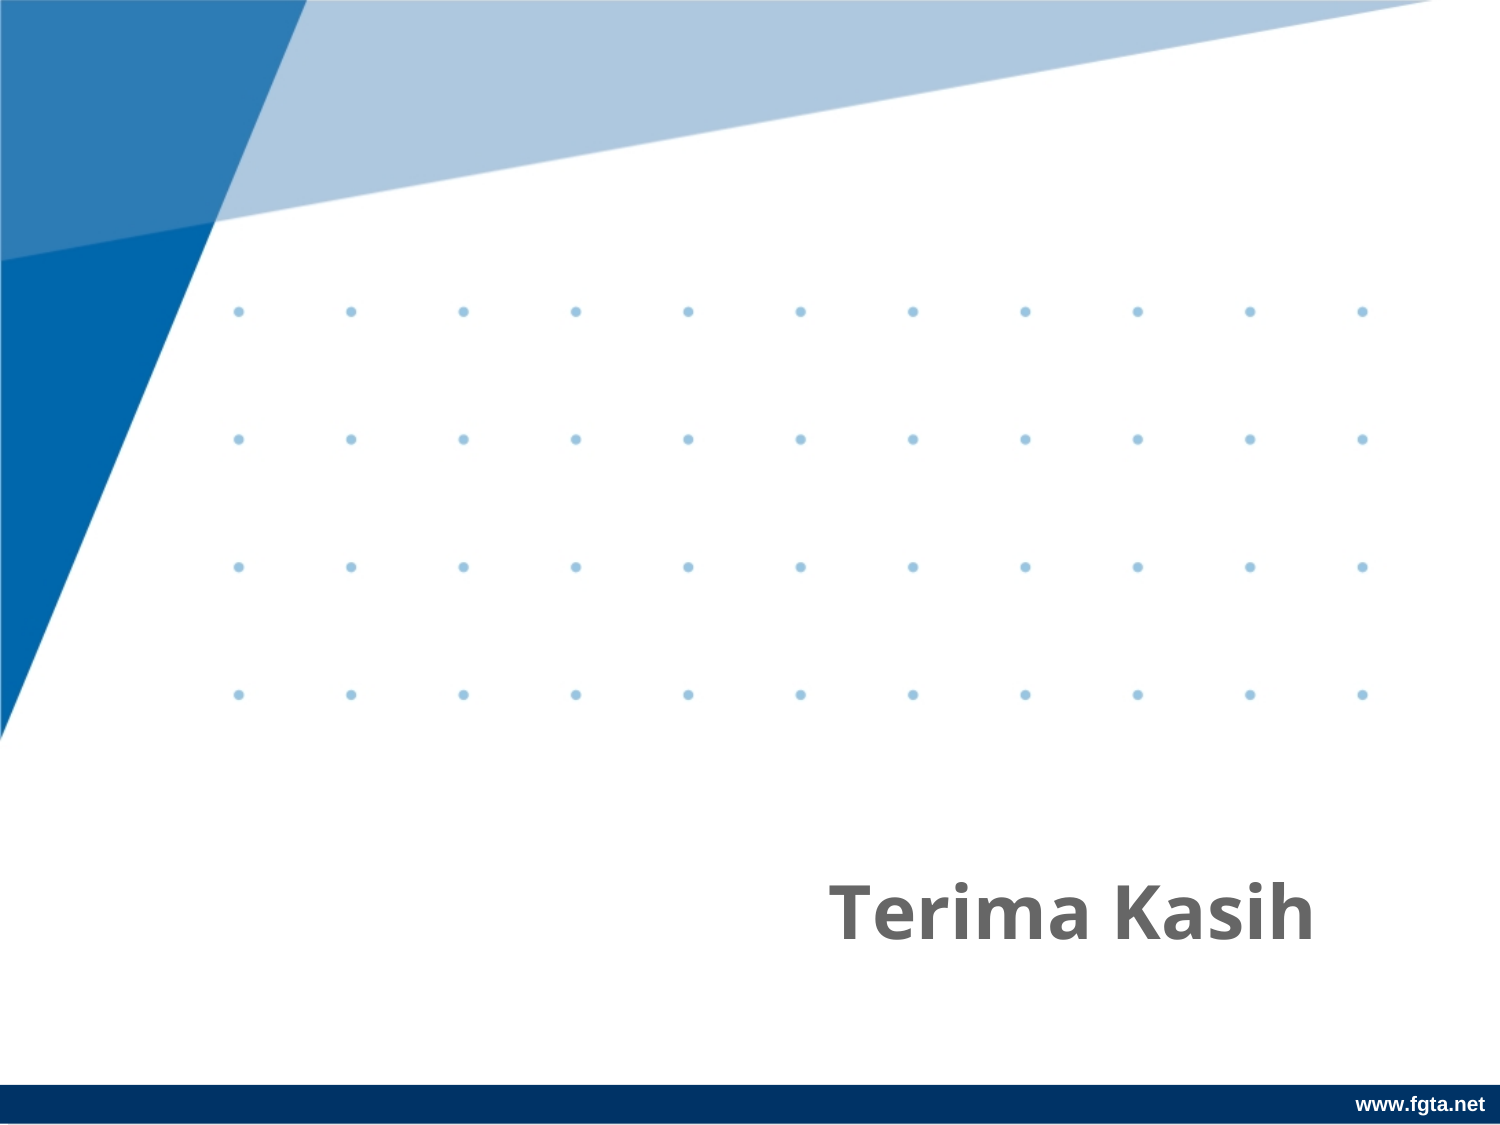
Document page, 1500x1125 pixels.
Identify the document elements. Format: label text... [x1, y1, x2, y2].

title Terima Kasih [682, 852, 1464, 981]
picture [0, 0, 1500, 842]
